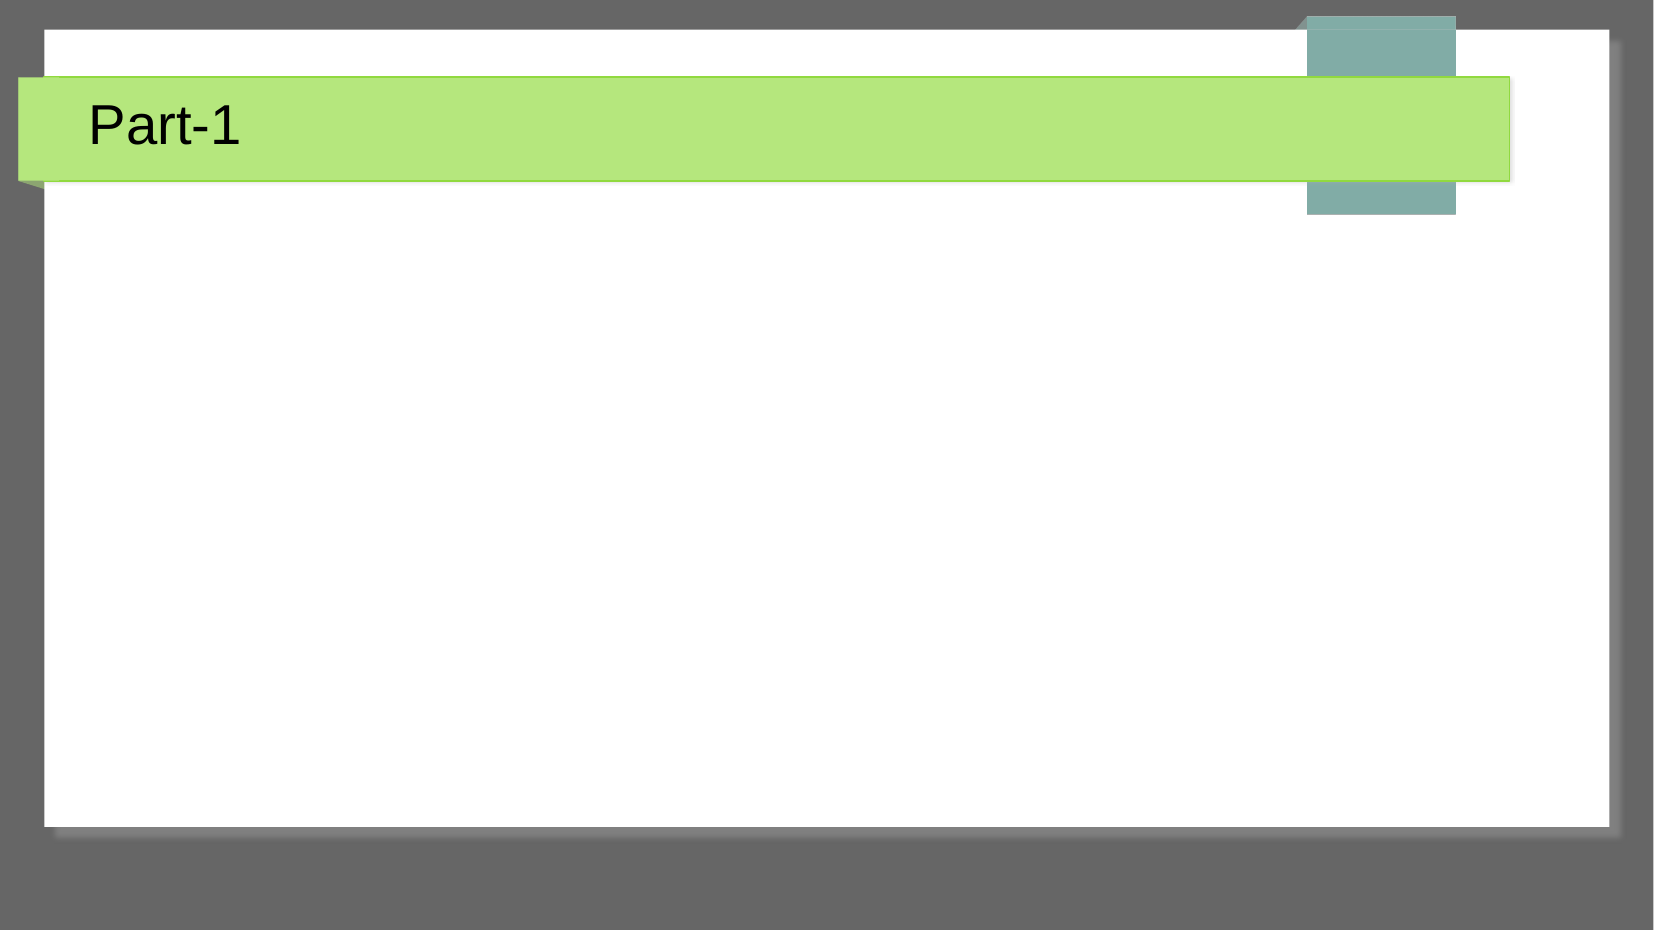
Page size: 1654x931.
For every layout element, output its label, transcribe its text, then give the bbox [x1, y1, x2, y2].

title Part-1 [88, 73, 1506, 178]
